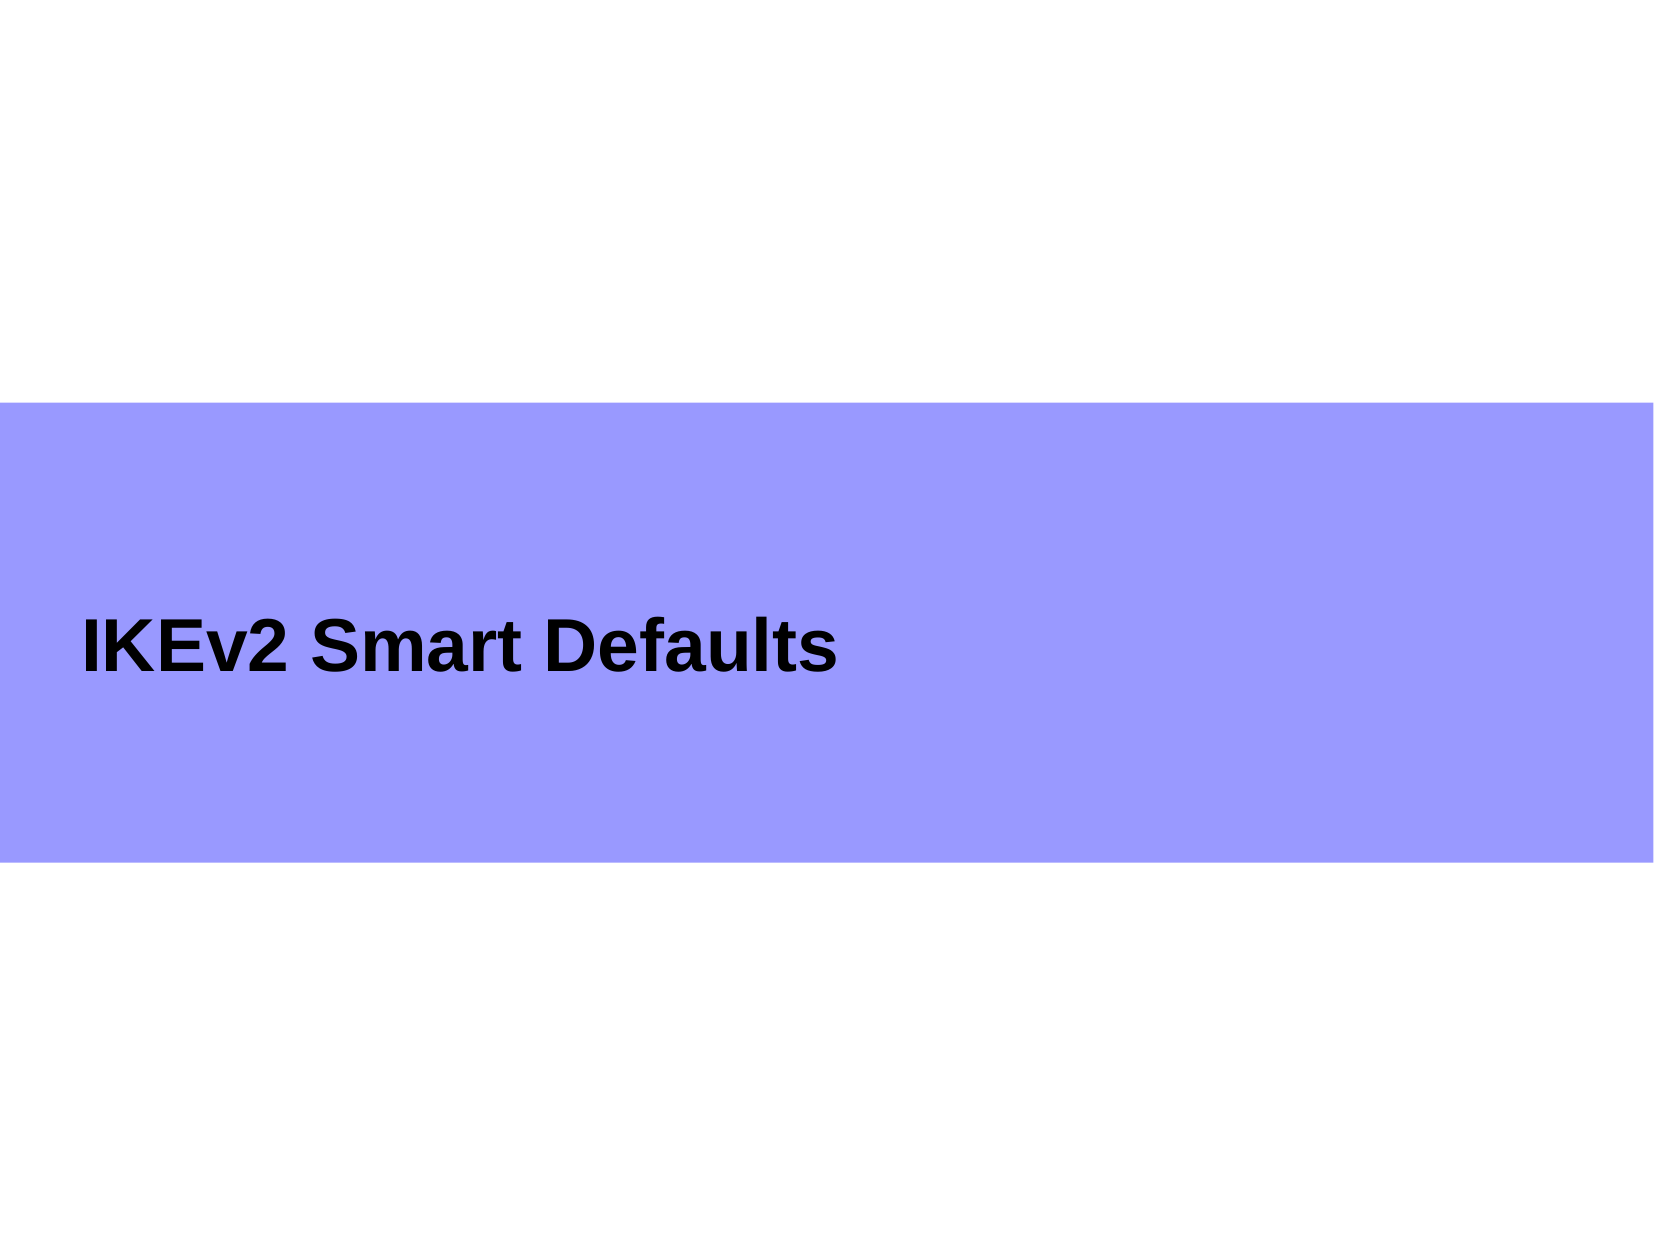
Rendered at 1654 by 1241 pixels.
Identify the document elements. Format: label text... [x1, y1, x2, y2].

text_box IKEv2 Smart Defaults [67, 600, 1530, 772]
